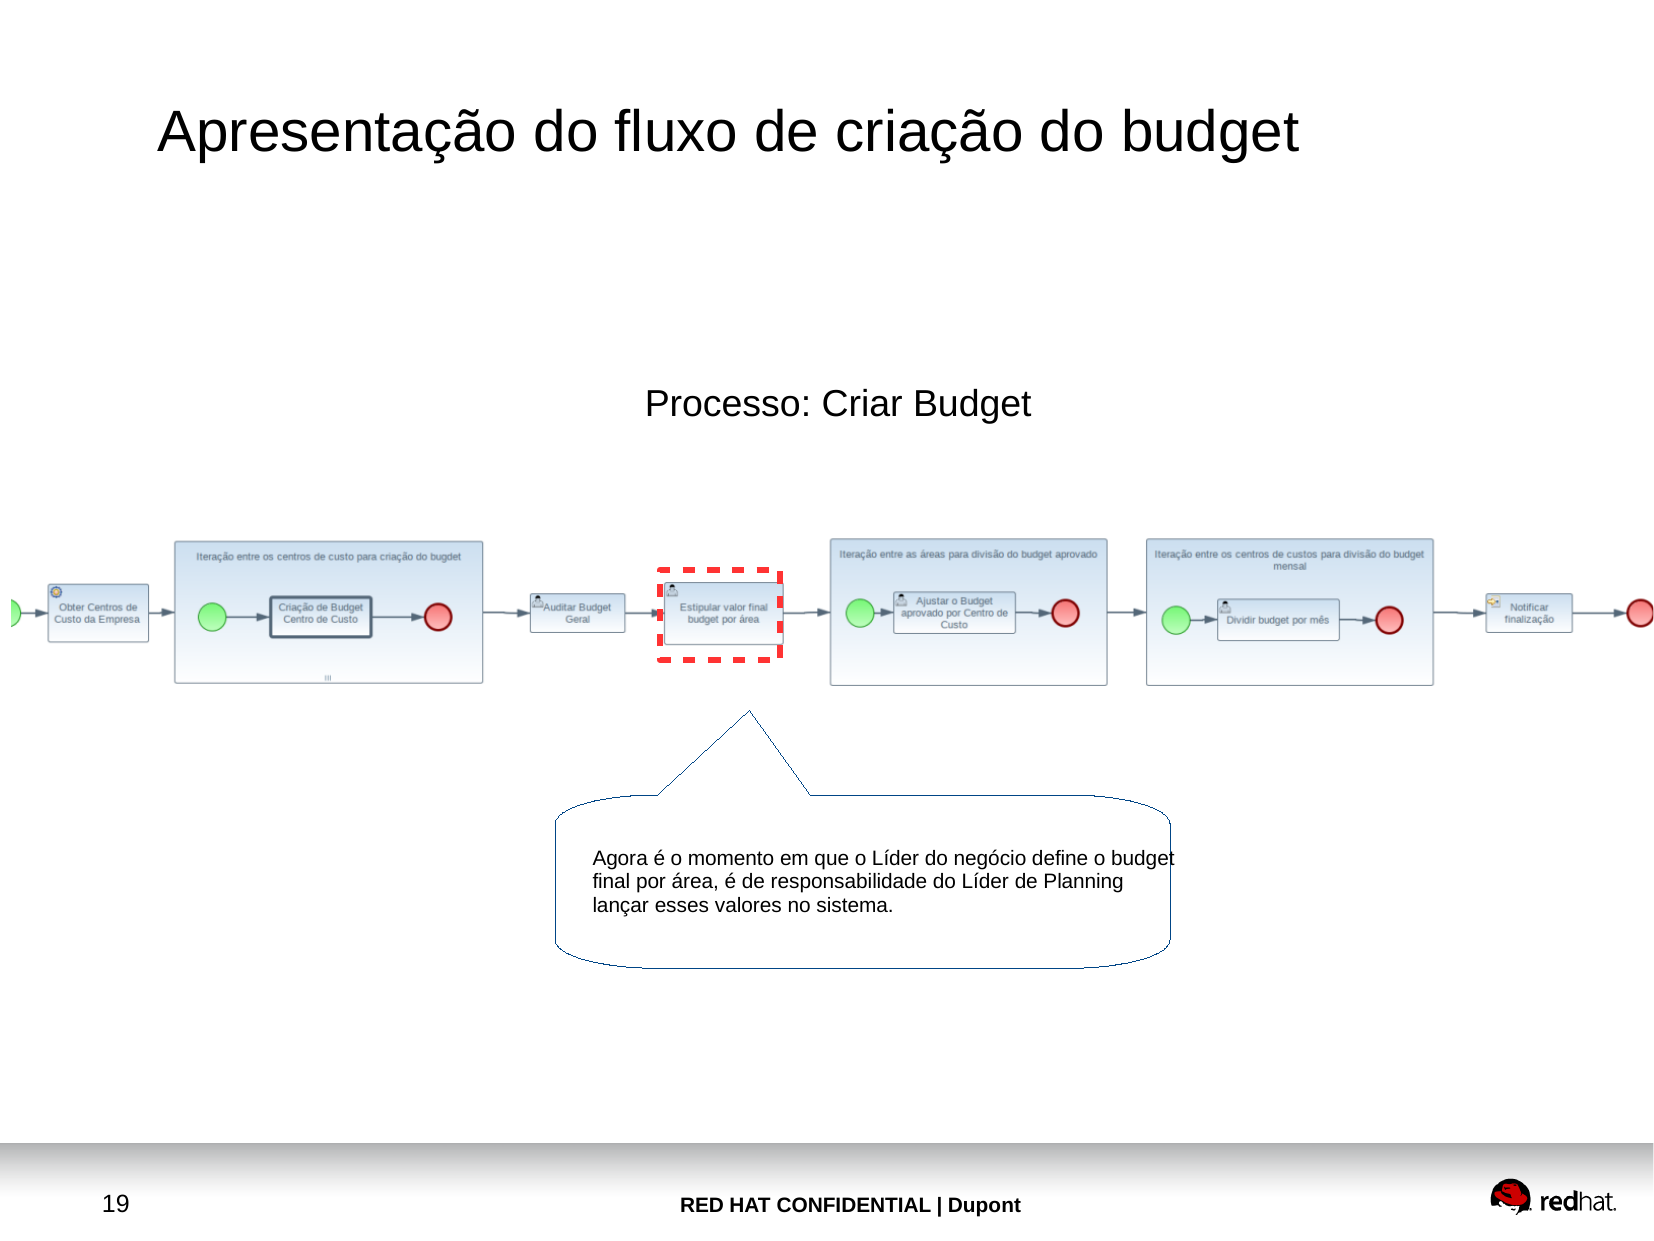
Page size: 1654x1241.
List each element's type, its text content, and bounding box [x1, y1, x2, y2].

picture [11, 521, 1654, 691]
text_box Processo: Criar Budget [630, 375, 1058, 432]
picture [0, 1143, 1654, 1241]
text_box Apresentação do fluxo de criação do budget [82, 37, 1571, 226]
text_box Agora é o momento em que o Líder do negócio define o budget final por área, é de responsabilidade do Líder de Planning lançar esses valores no sistema. [555, 710, 1171, 969]
